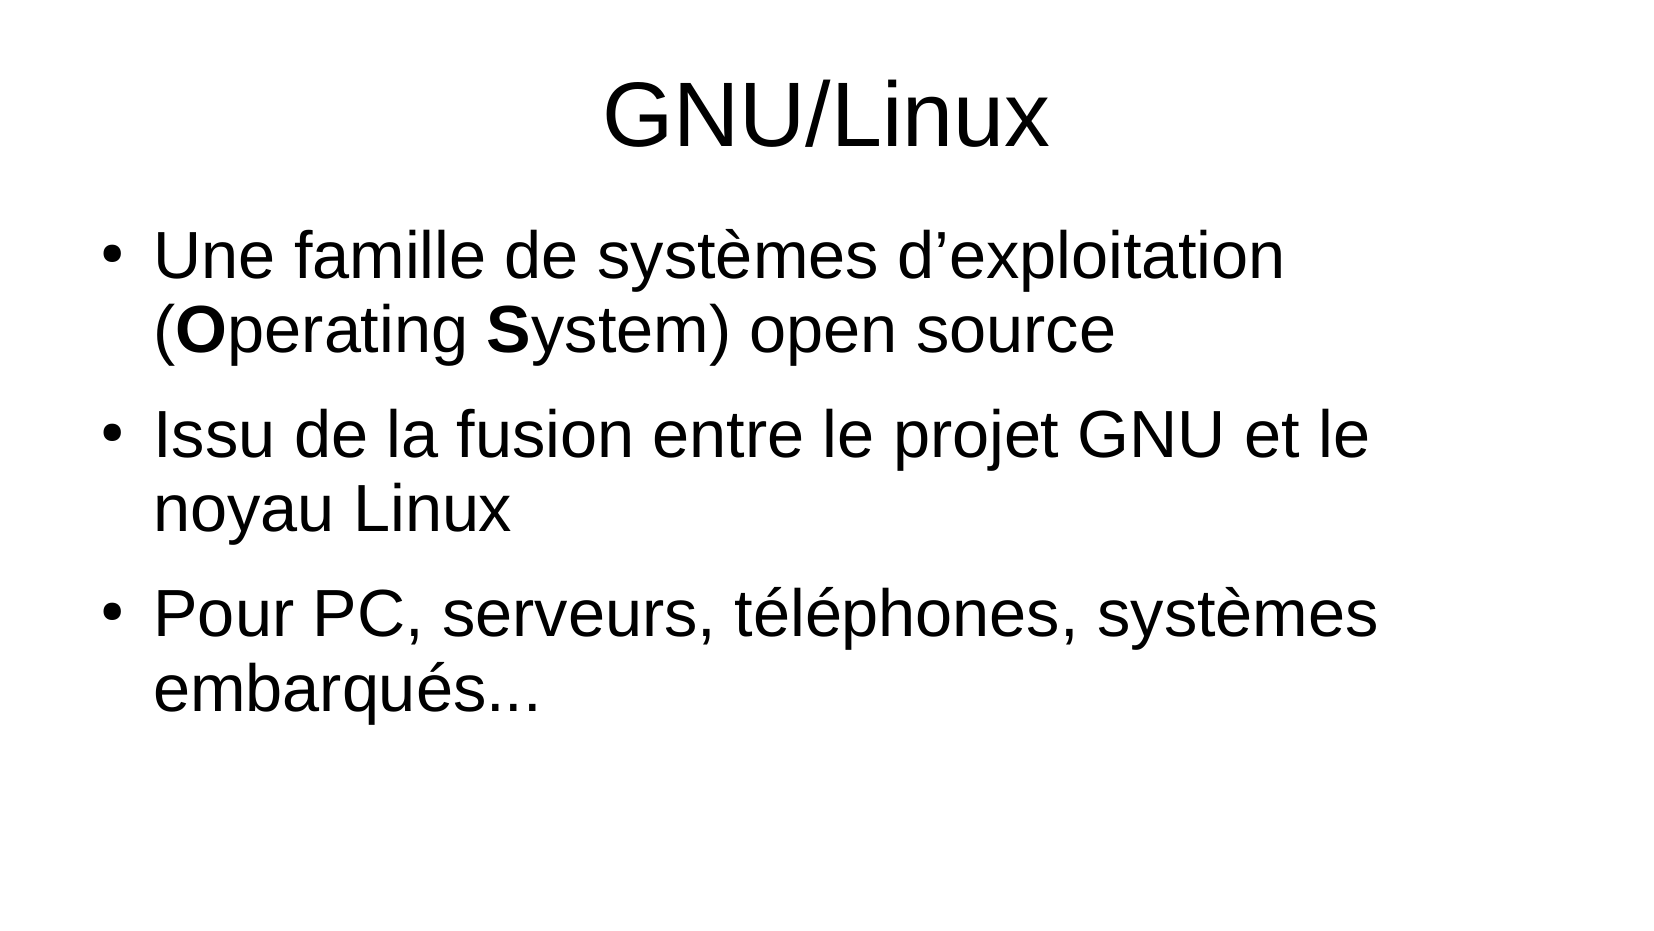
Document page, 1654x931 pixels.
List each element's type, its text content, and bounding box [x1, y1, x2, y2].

title GNU/Linux [82, 37, 1571, 193]
list Une famille de systèmes d’exploitation (Operating System) open source Issu de la fusion entre le projet GNU et le noyau Linux Pour PC, serveurs, téléphones, systèmes embarqués... [82, 217, 1571, 758]
